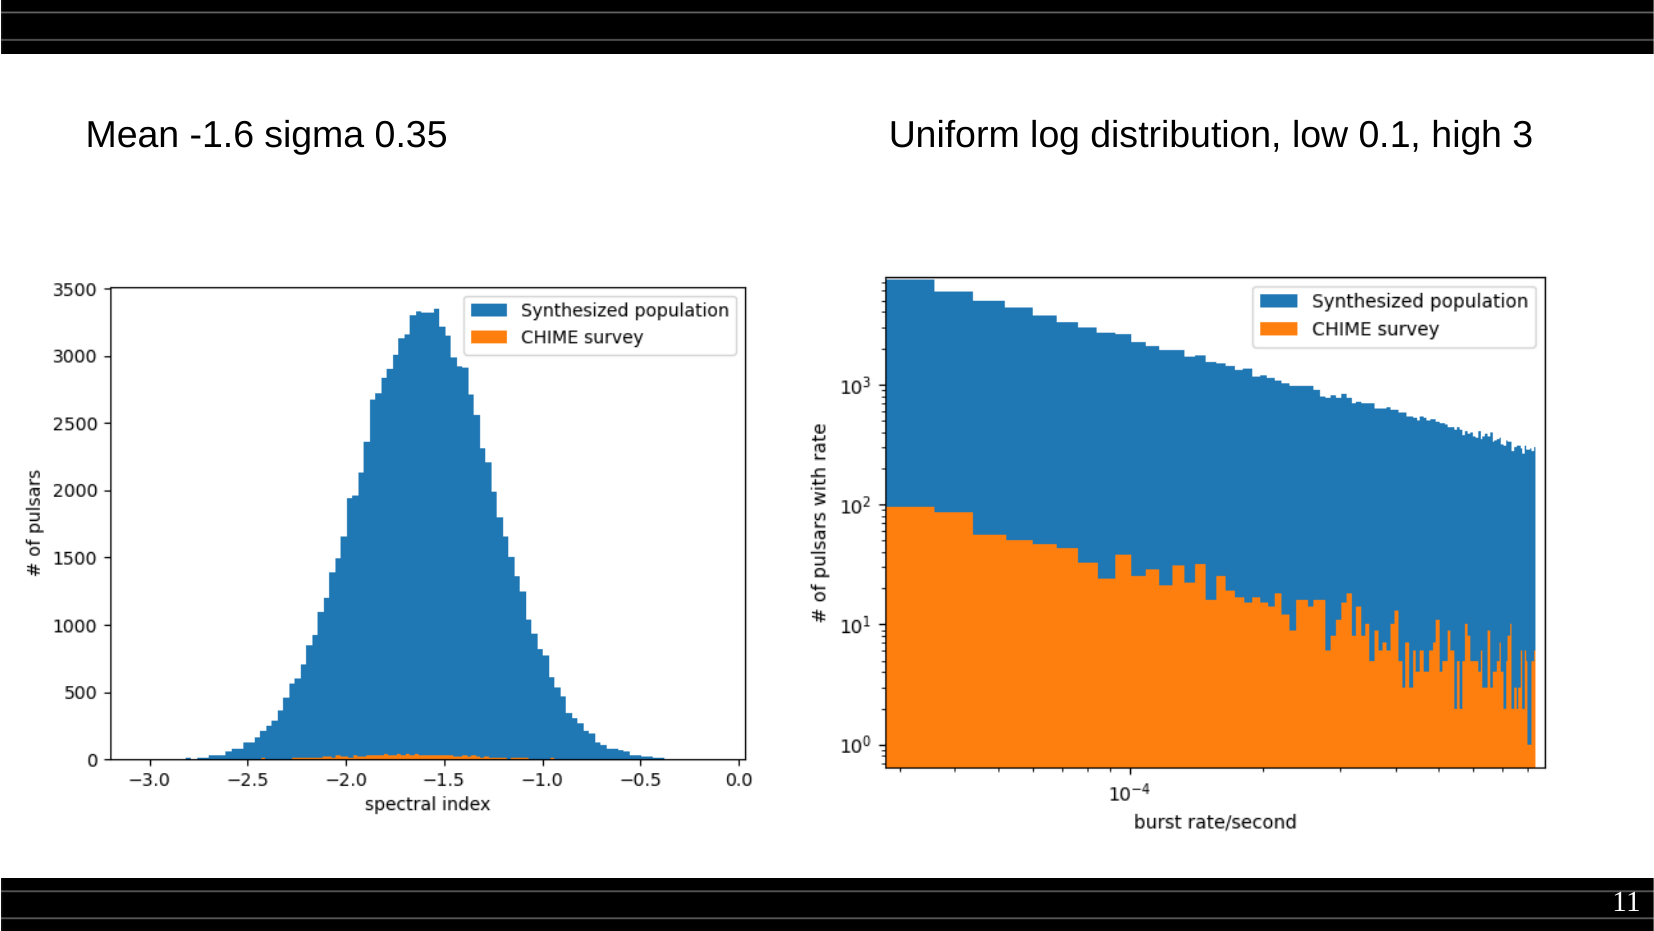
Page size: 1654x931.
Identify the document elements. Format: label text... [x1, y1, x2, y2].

text_box Uniform log distribution, low 0.1, high 3 [874, 106, 1595, 164]
picture [1, 878, 1654, 931]
text_box Mean -1.6 sigma 0.35 [70, 106, 792, 164]
picture [1, 0, 1654, 54]
picture [8, 200, 1630, 839]
